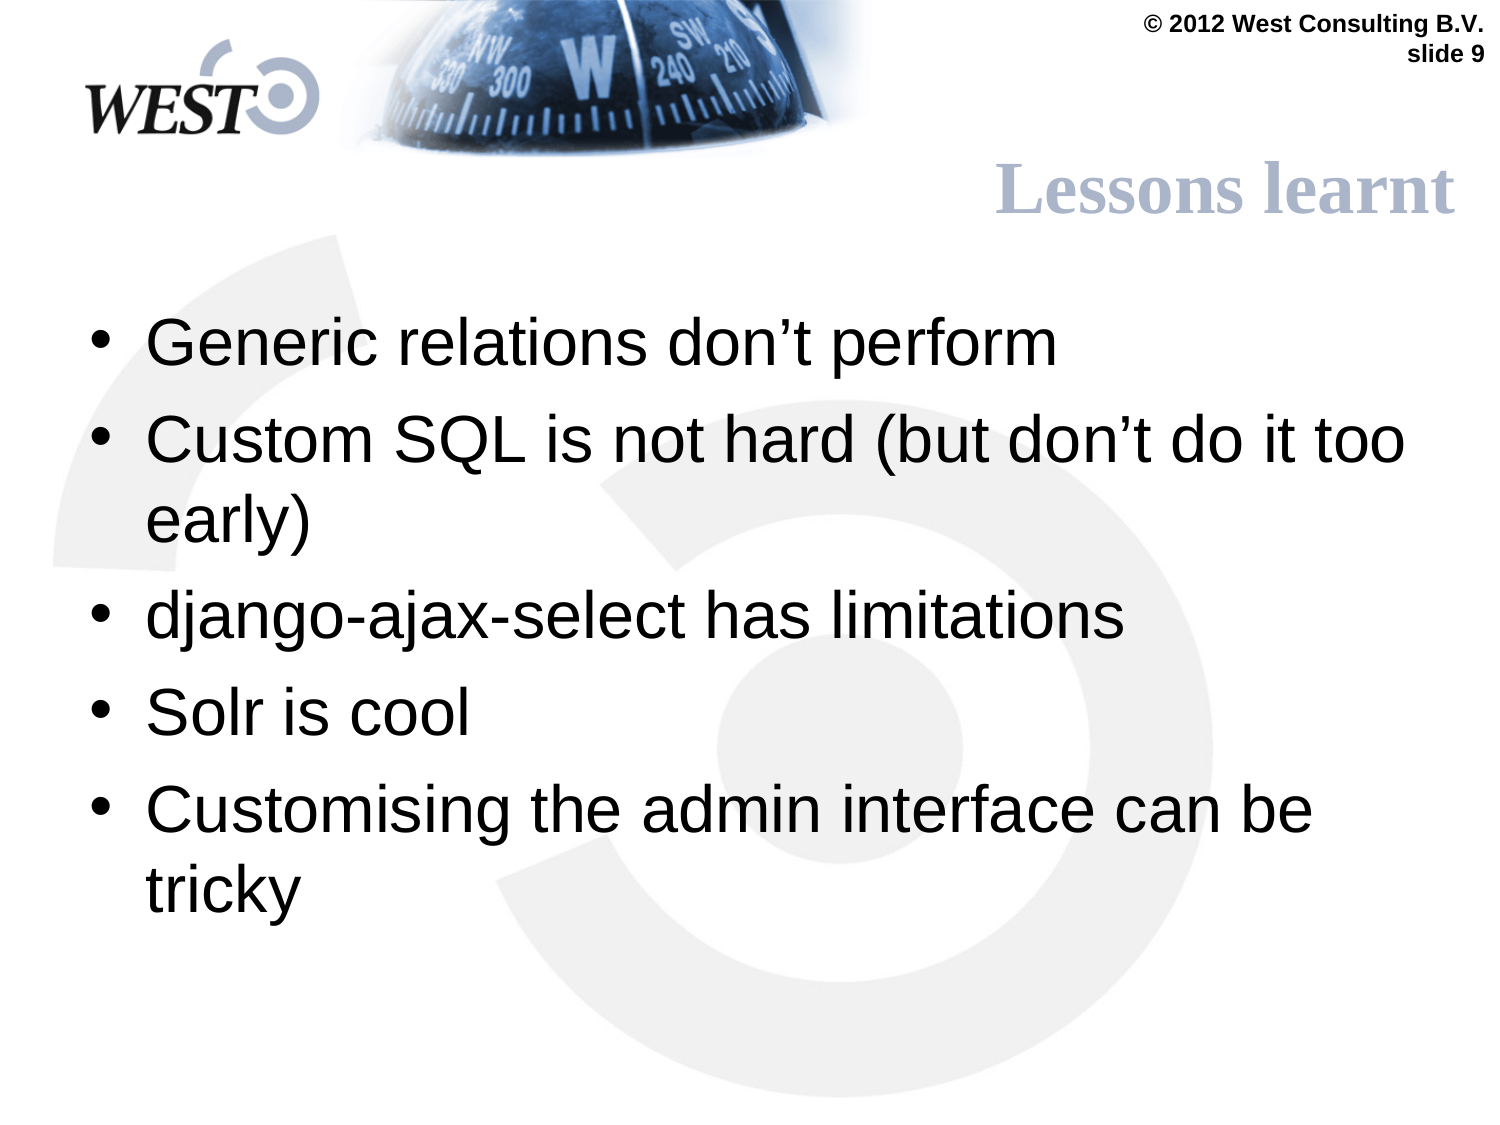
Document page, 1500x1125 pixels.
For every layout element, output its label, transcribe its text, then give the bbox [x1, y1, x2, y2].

title Lessons learnt [49, 125, 1471, 242]
picture [53, 242, 1424, 1125]
picture [82, 0, 904, 125]
list Generic relations don’t perform Custom SQL is not hard (but don’t do it too early) django-ajax-select has limitations Solr is cool Customising the admin interface can be tricky [75, 290, 1425, 1075]
